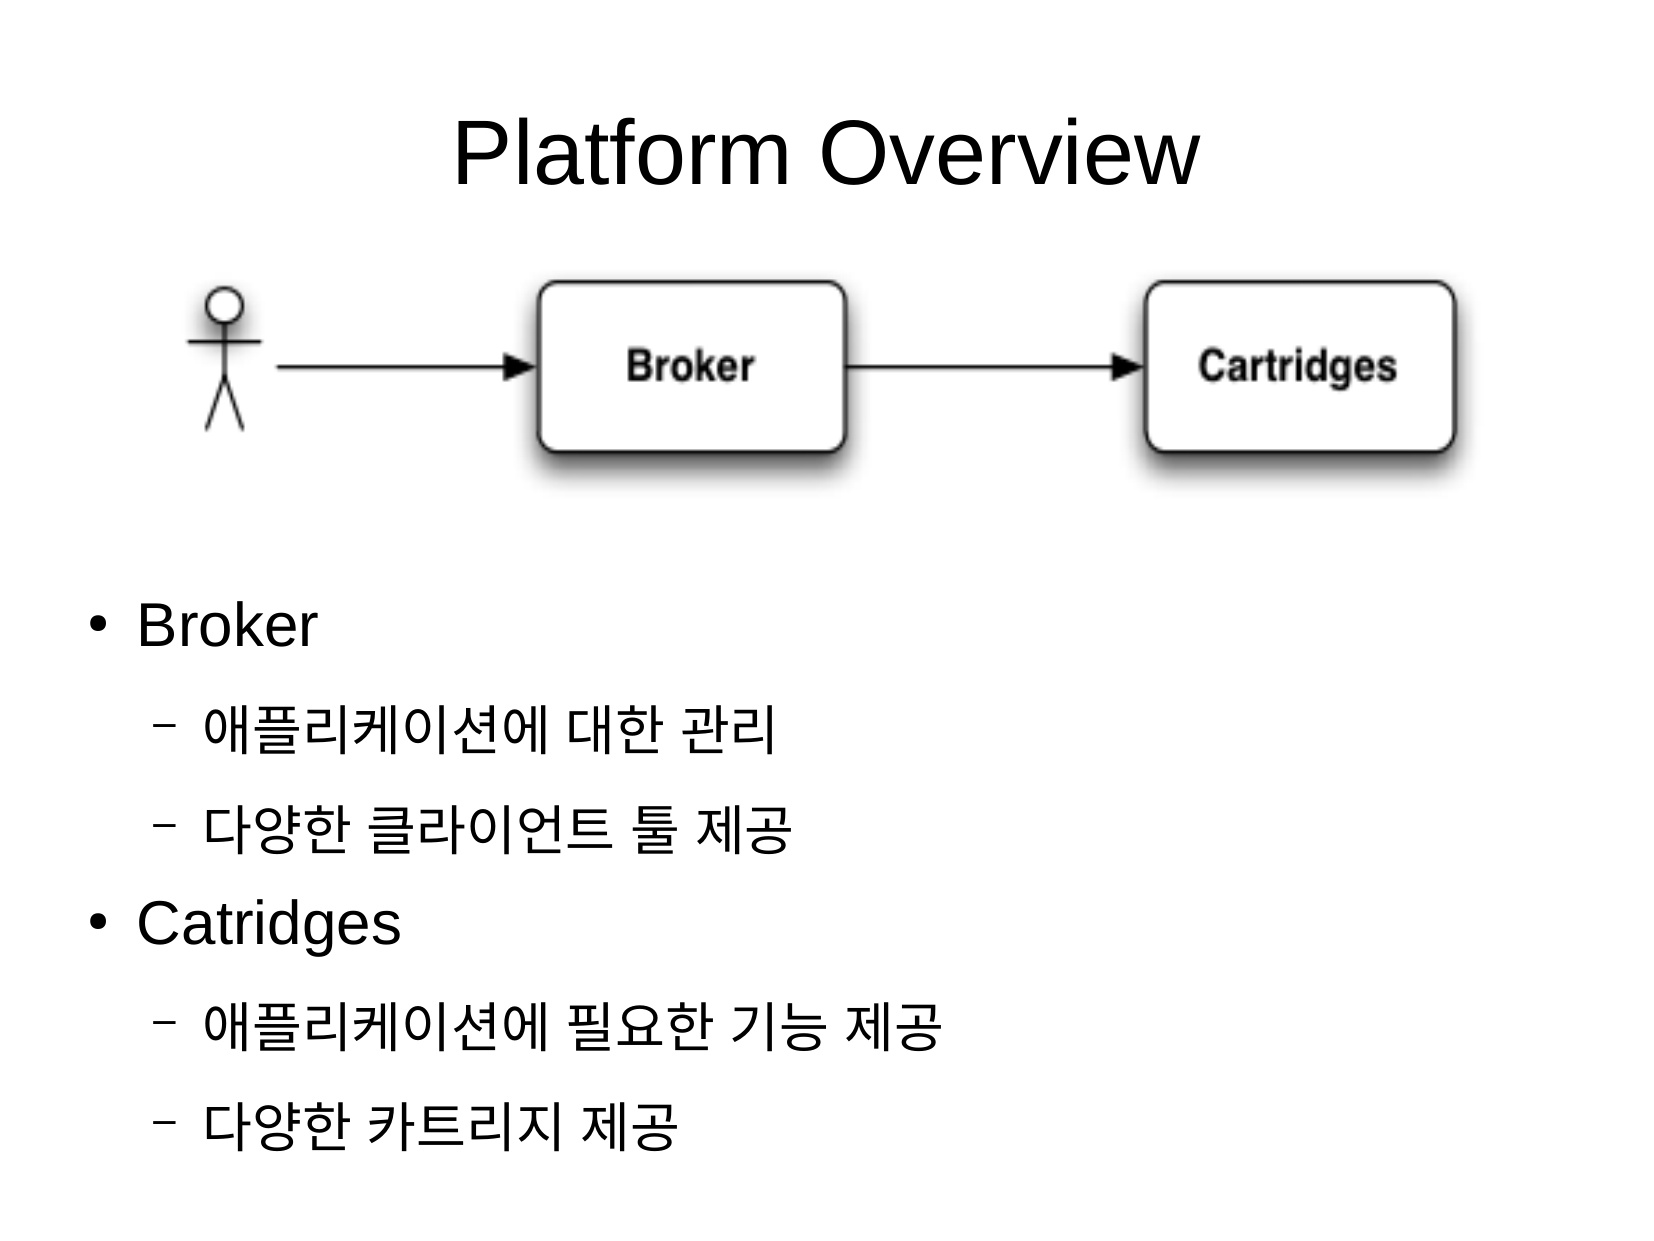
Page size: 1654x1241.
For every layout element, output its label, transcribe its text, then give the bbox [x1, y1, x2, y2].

title Platform Overview [82, 49, 1571, 257]
list Broker 애플리케이션에 대한 관리 다양한 클라이언트 툴 제공 Catridges 애플리케이션에 필요한 기능 제공 다양한 카트리지 제공 [70, 590, 1559, 1170]
picture [167, 256, 1489, 508]
